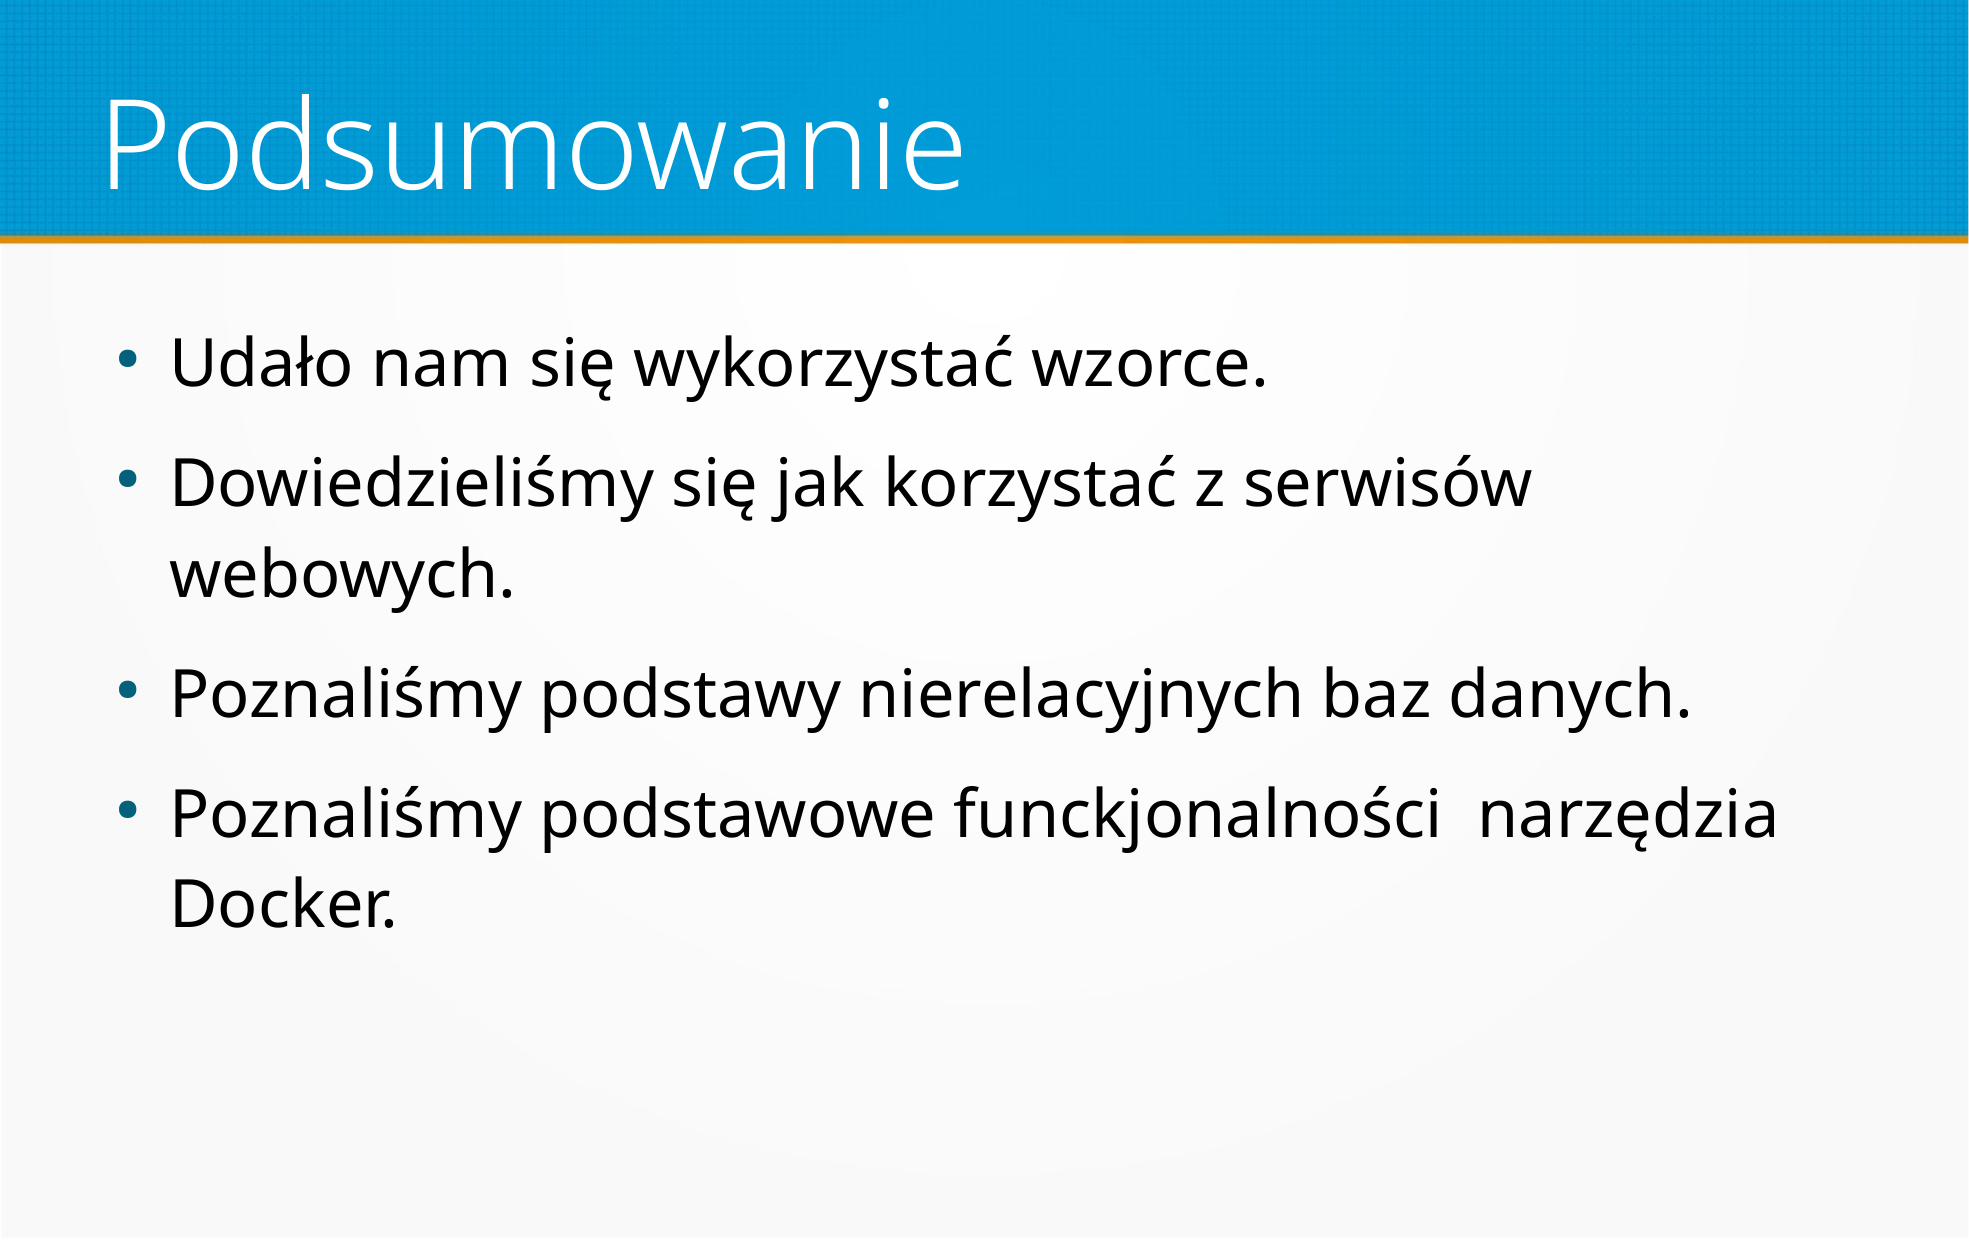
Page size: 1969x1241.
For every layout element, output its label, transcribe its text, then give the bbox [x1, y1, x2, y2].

title Podsumowanie [98, 19, 1870, 227]
picture [0, 233, 1969, 1241]
list Udało nam się wykorzystać wzorce. Dowiedzieliśmy się jak korzystać z serwisów webowych. Poznaliśmy podstawy nierelacyjnych baz danych. Poznaliśmy podstawowe funckjonalności narzędzia Docker. [98, 315, 1860, 1080]
